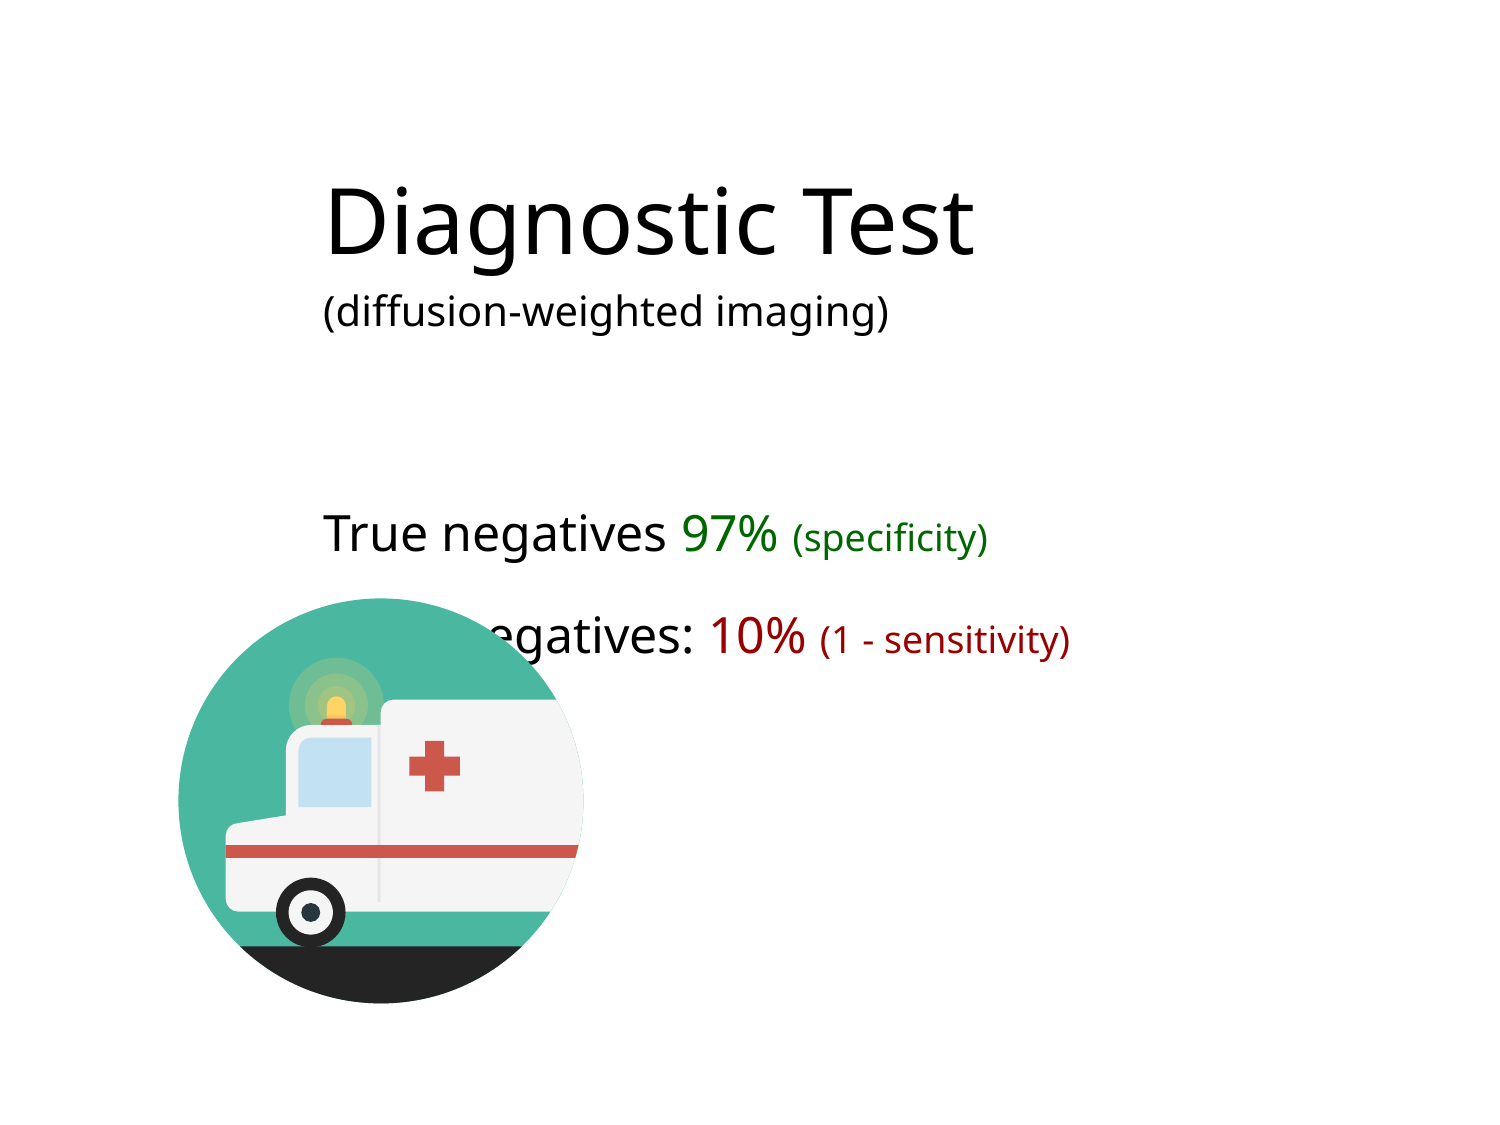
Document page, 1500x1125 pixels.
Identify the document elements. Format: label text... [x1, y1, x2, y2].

picture [176, 596, 586, 1006]
text_box Diagnostic Test (diffusion-weighted imaging) True negatives 97% (specificity) False negatives: 10% (1 - sensitivity) [308, 149, 1366, 585]
